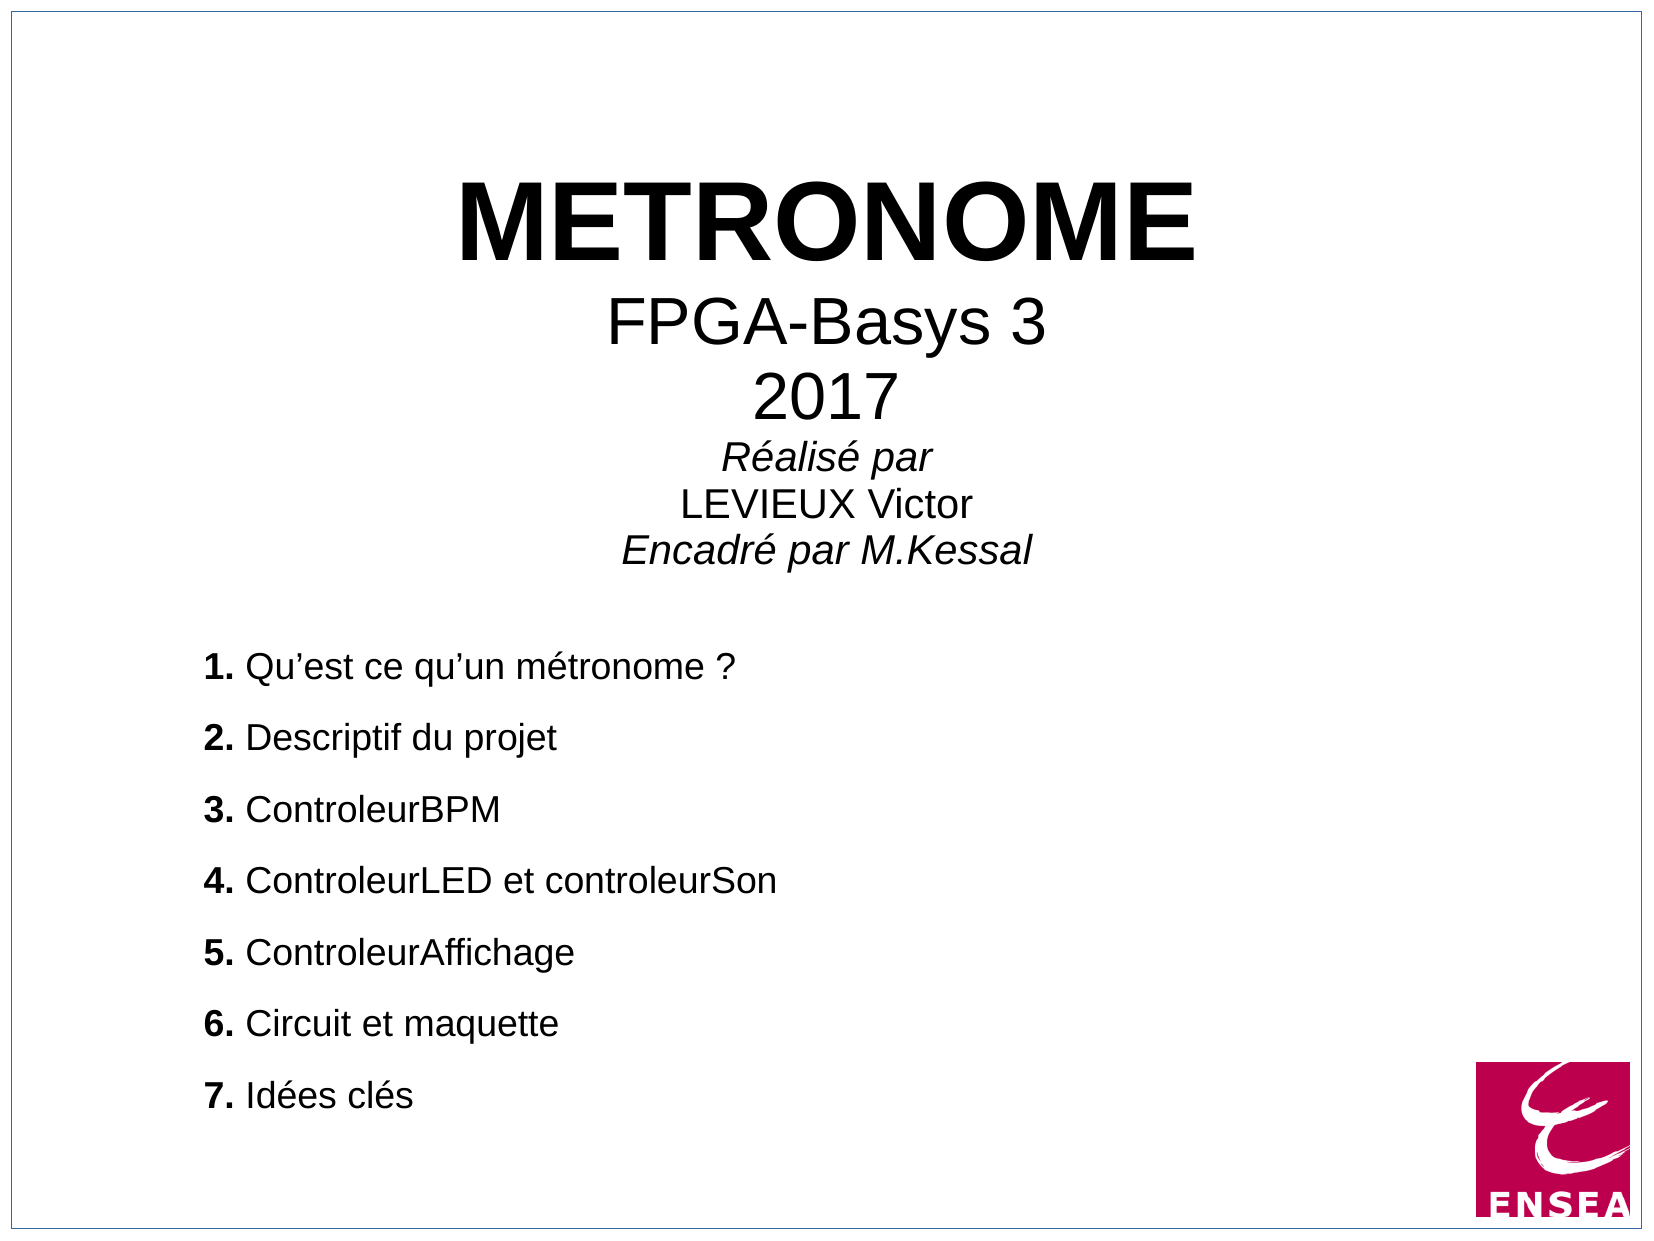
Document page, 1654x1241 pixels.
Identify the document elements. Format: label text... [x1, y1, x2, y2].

text_box [11, 11, 1642, 1229]
subtitle METRONOME FPGA-Basys 3 2017 Réalisé par LEVIEUX Victor Encadré par M.Kessal [82, 106, 1571, 626]
text_box 1. Qu’est ce qu’un métronome ? 2. Descriptif du projet 3. ControleurBPM 4. ControleurLED et controleurSon 5. ControleurAffichage 6. Circuit et maquette 7. Idées clés [188, 637, 1382, 1124]
picture [1476, 1062, 1630, 1217]
